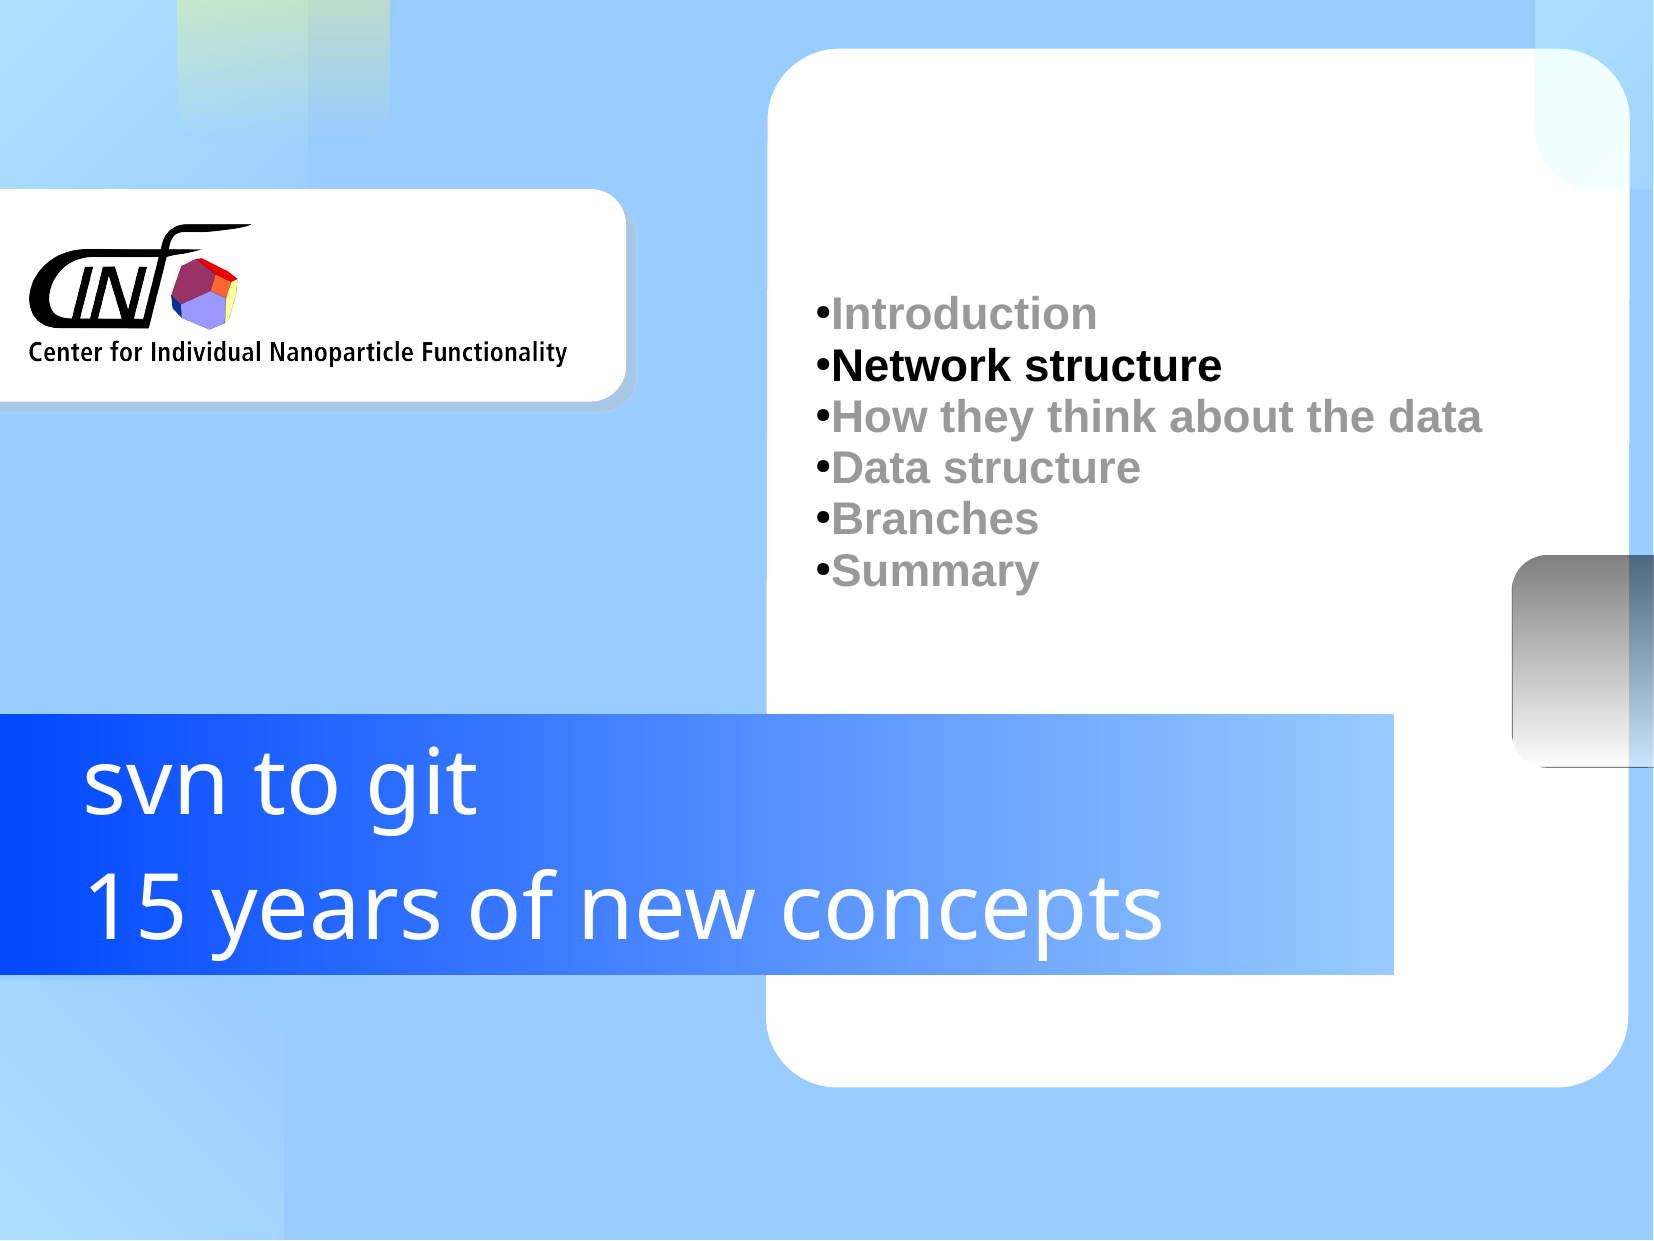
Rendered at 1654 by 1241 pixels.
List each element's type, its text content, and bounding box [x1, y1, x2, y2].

picture [28, 224, 567, 367]
subtitle Introduction Network structure How they think about the data Data structure Branches Summary [814, 288, 1571, 596]
title svn to git 15 years of new concepts [82, 738, 1312, 946]
